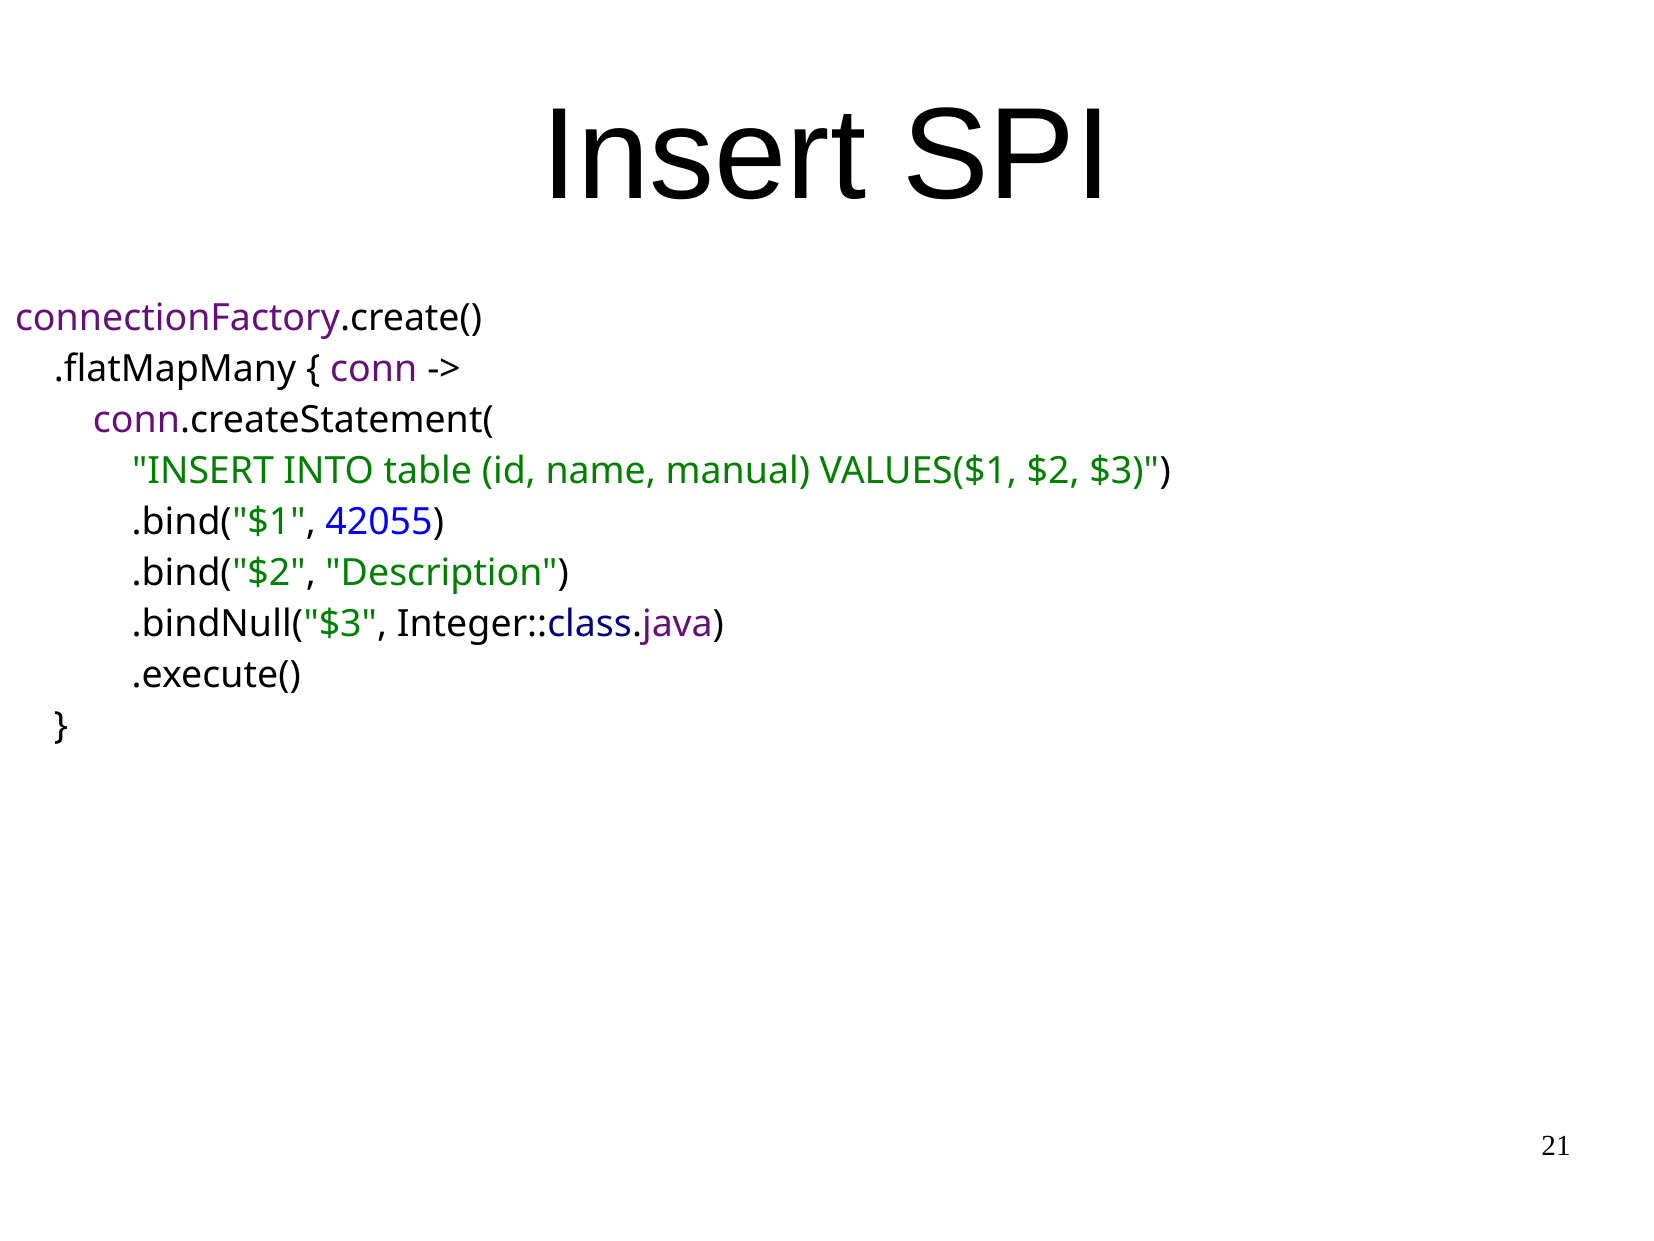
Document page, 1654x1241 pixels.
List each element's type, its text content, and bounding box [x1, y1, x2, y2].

title Insert SPI [82, 49, 1571, 257]
list connectionFactory.create() .flatMapMany { conn -> conn.createStatement( "INSERT INTO table (id, name, manual) VALUES($1, $2, $3)") .bind("$1", 42055) .bind("$2", "Description") .bindNull("$3", Integer::class.java) .execute() } [15, 290, 1621, 1010]
